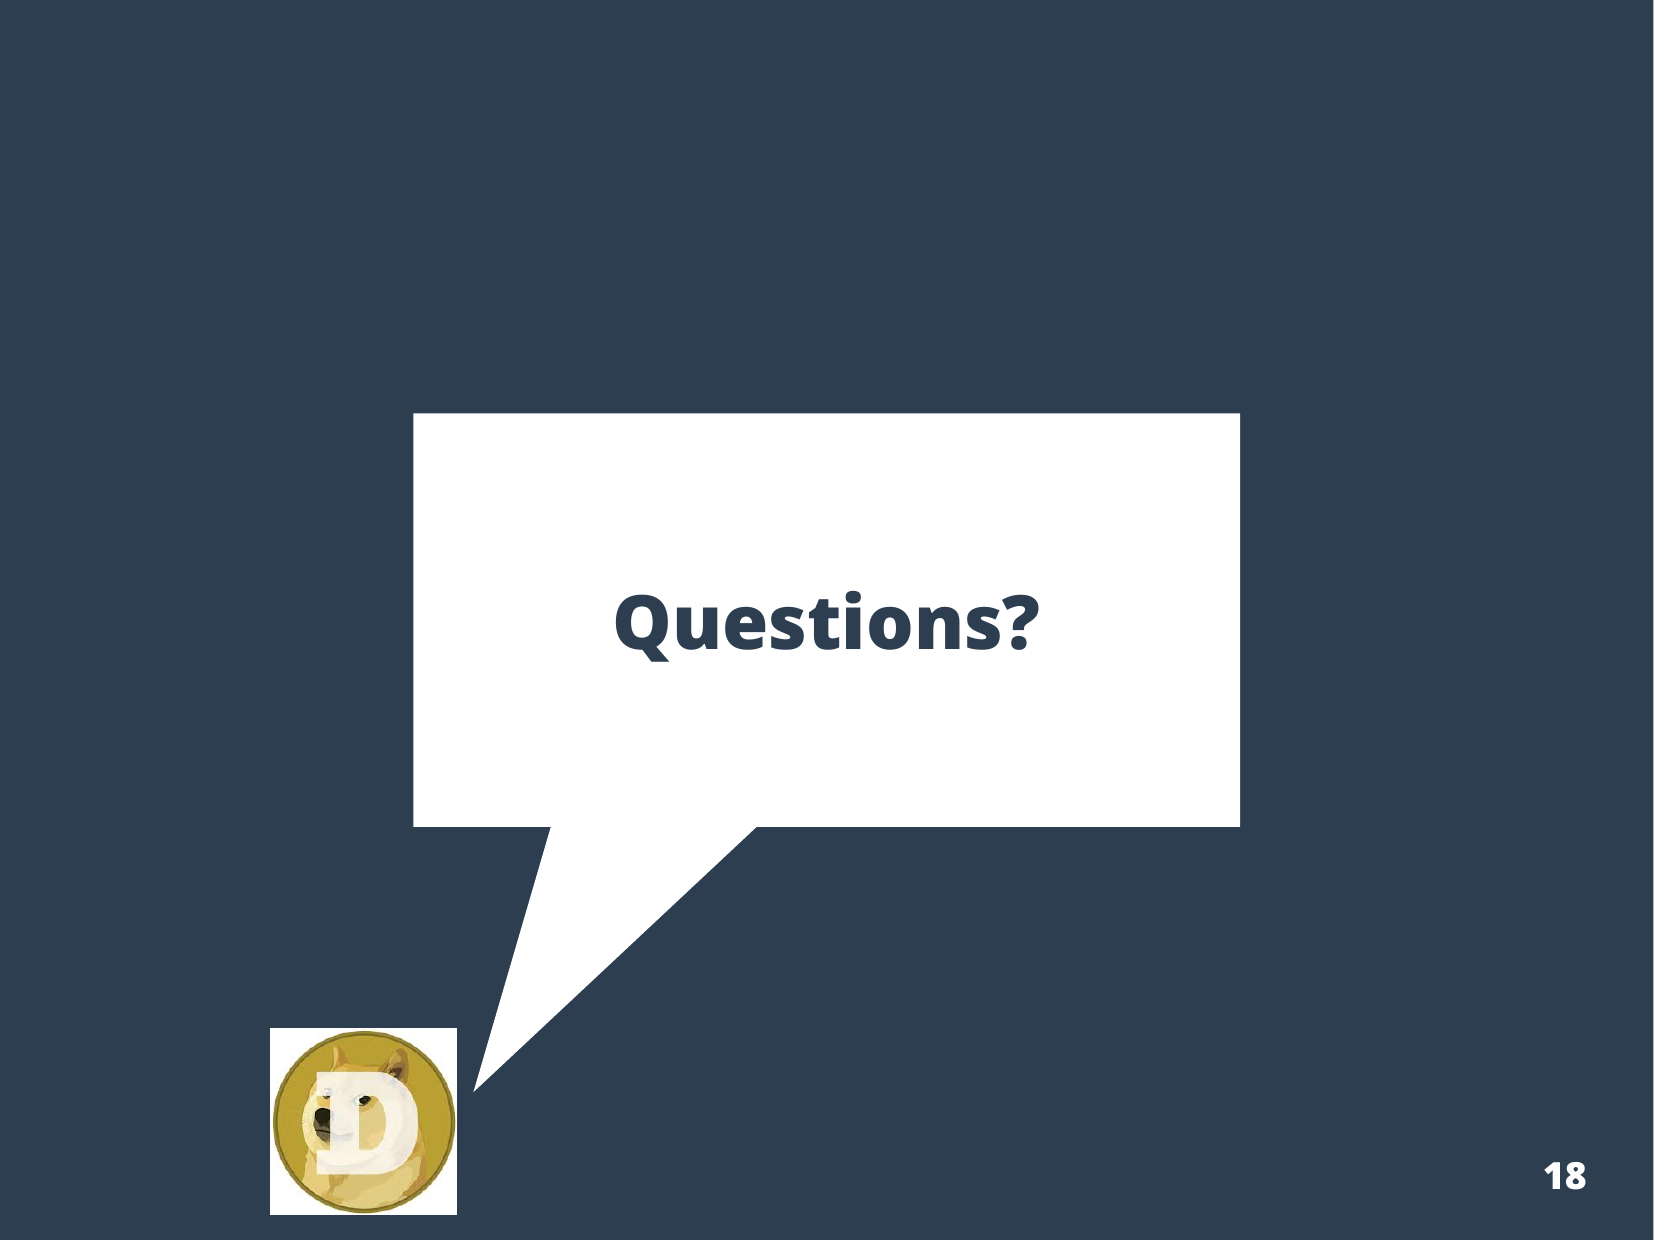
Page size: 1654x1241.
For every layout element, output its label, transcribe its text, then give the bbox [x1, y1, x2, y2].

title Questions? [442, 442, 1211, 798]
picture [270, 1028, 457, 1216]
